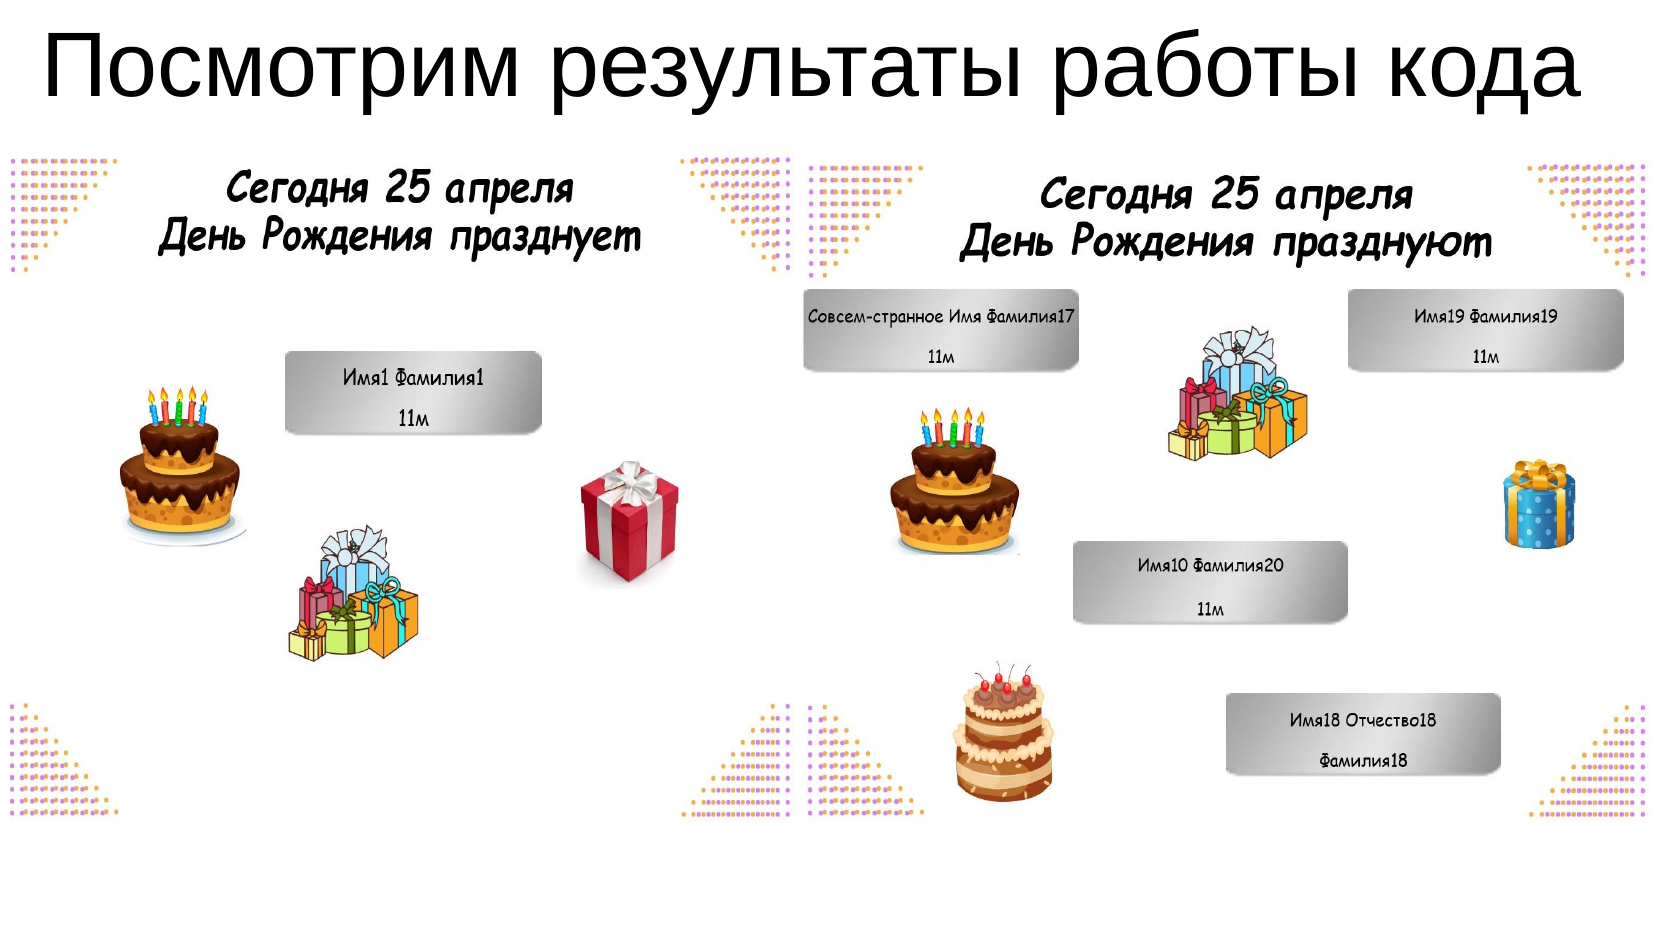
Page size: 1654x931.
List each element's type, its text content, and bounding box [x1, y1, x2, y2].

title Посмотрим результаты работы кода [0, 12, 1625, 119]
picture [0, 147, 1654, 827]
